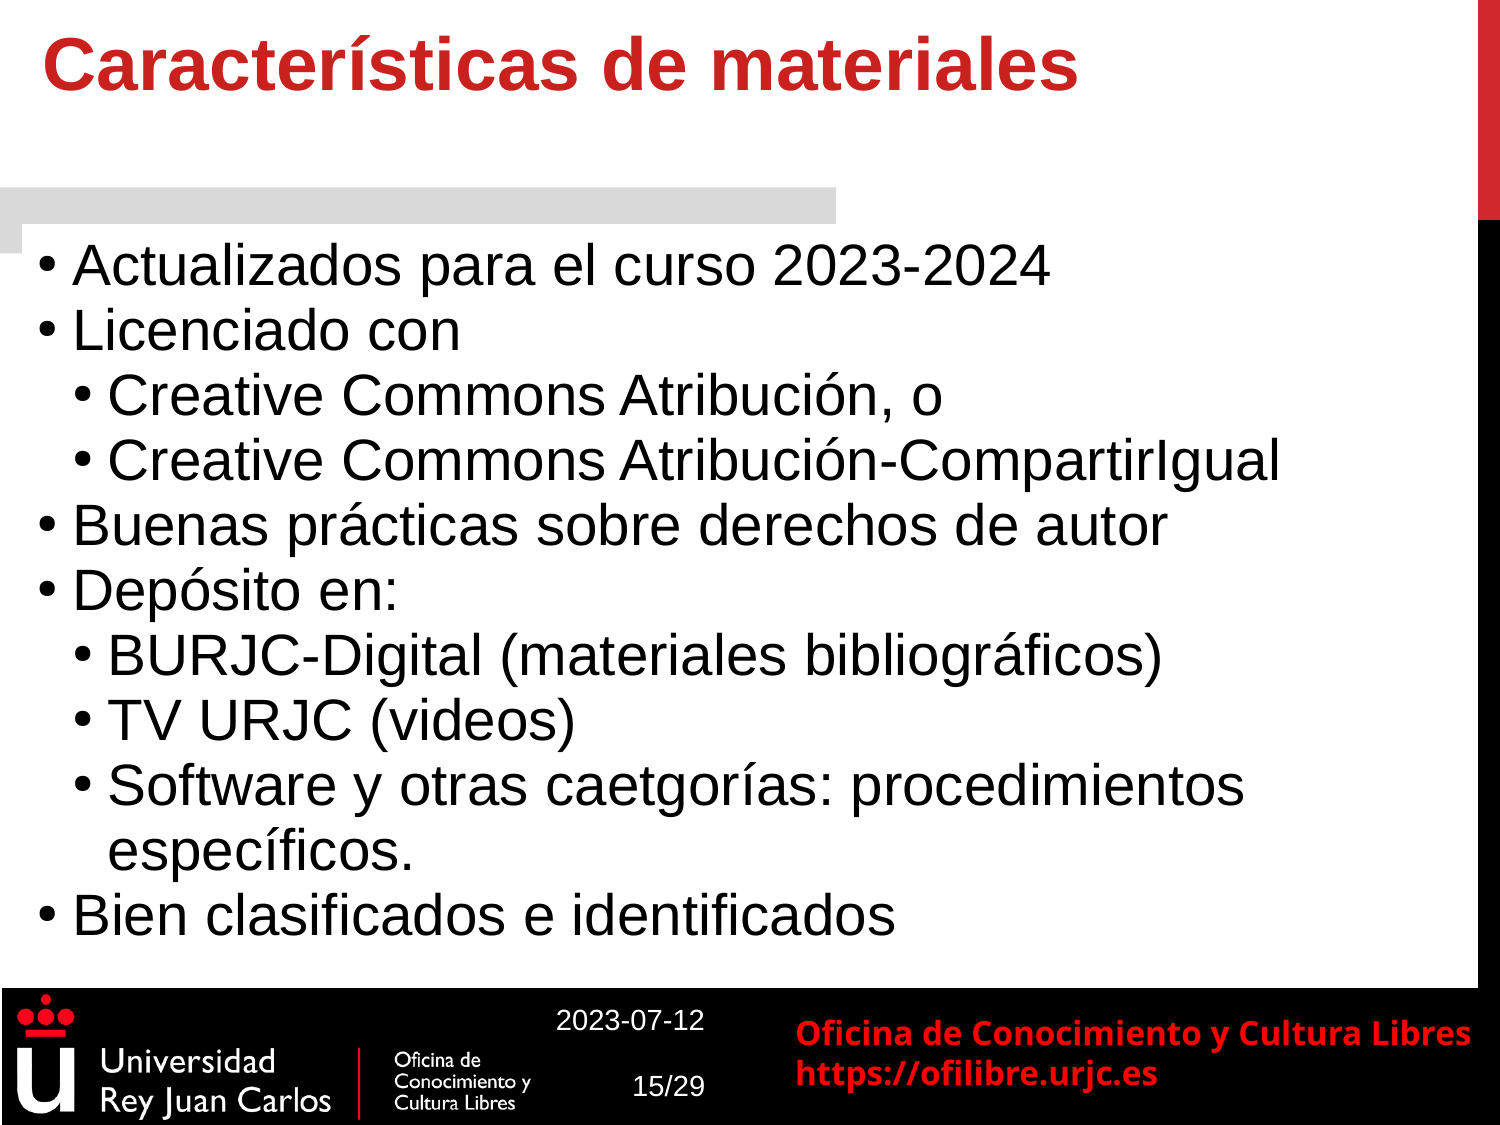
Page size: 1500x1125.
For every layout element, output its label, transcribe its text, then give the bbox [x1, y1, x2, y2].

text_box Características de materiales [27, 15, 1381, 199]
text_box Actualizados para el curso 2023-2024 Licenciado con Creative Commons Atribución, o Creative Commons Atribución-CompartirIgual Buenas prácticas sobre derechos de autor Depósito en: BURJC-Digital (materiales bibliográficos) TV URJC (videos) Software y otras caetgorías: procedimientos específicos. Bien clasificados e identificados [22, 224, 1463, 956]
title [75, 7, 1425, 196]
picture [17, 994, 531, 1120]
